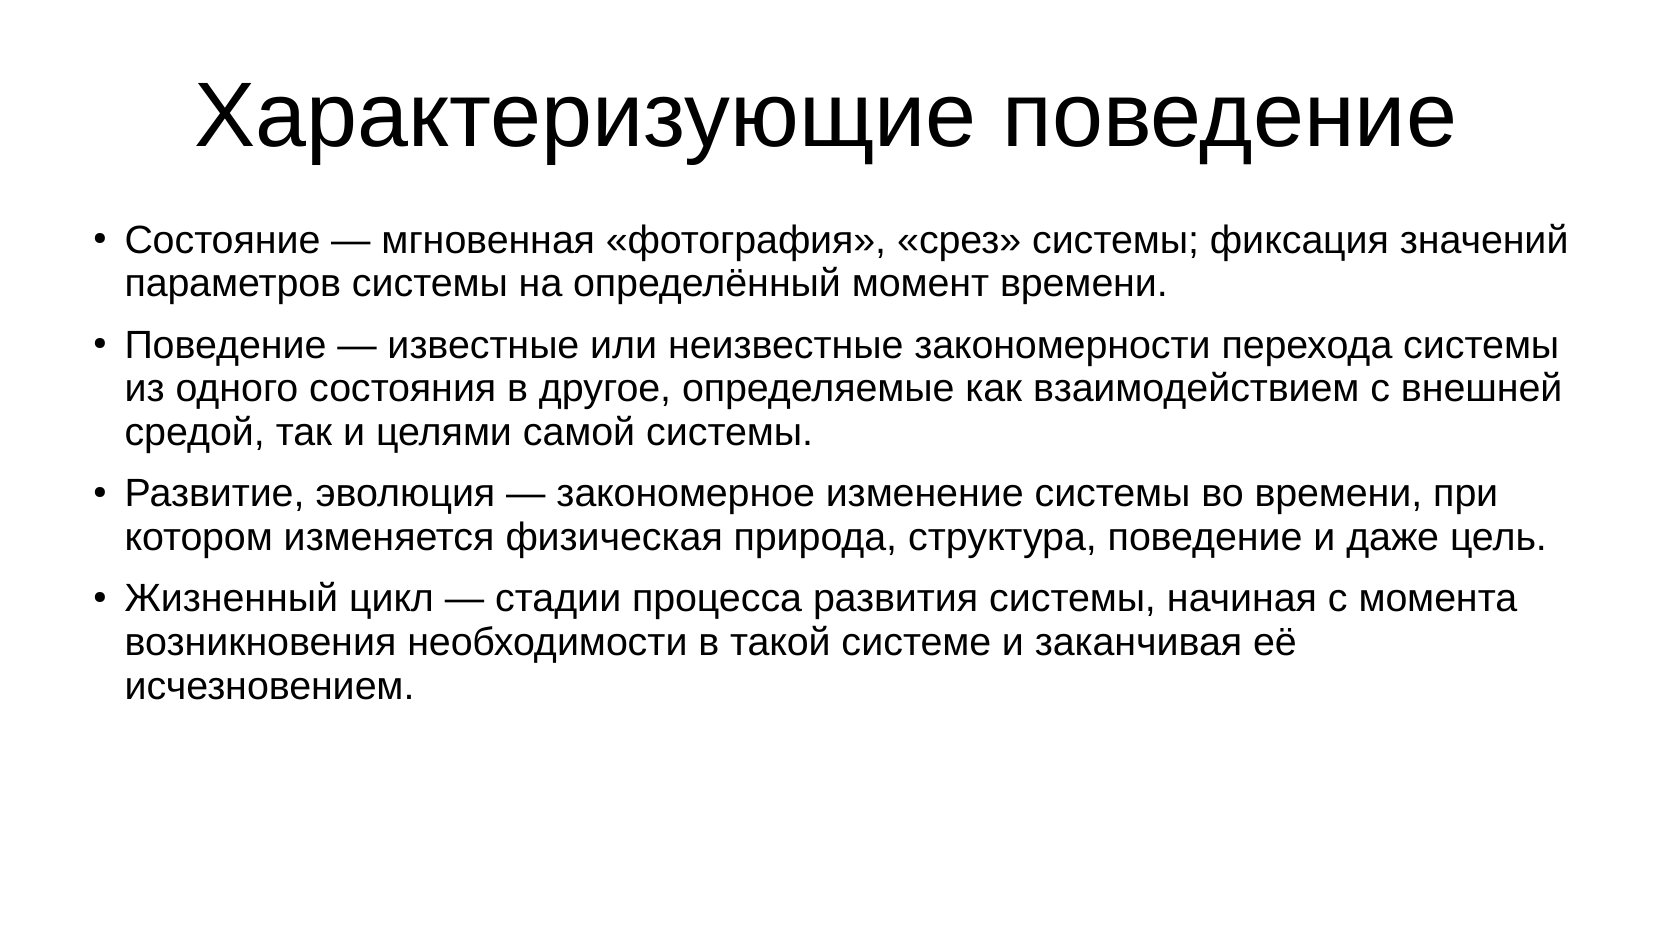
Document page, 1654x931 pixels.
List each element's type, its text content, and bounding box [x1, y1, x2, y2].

title Характеризующие поведение [82, 37, 1571, 193]
list Состояние — мгновенная «фотография», «срез» системы; фиксация значений параметров системы на определённый момент времени. Поведение — известные или неизвестные закономерности перехода системы из одного состояния в другое, определяемые как взаимодействием с внешней средой, так и целями самой системы. Развитие, эволюция — закономерное изменение системы во времени, при котором изменяется физическая природа, структура, поведение и даже цель. Жизненный цикл — стадии процесса развития системы, начиная с момента возникновения необходимости в такой системе и заканчивая её исчезновением. [82, 217, 1571, 758]
